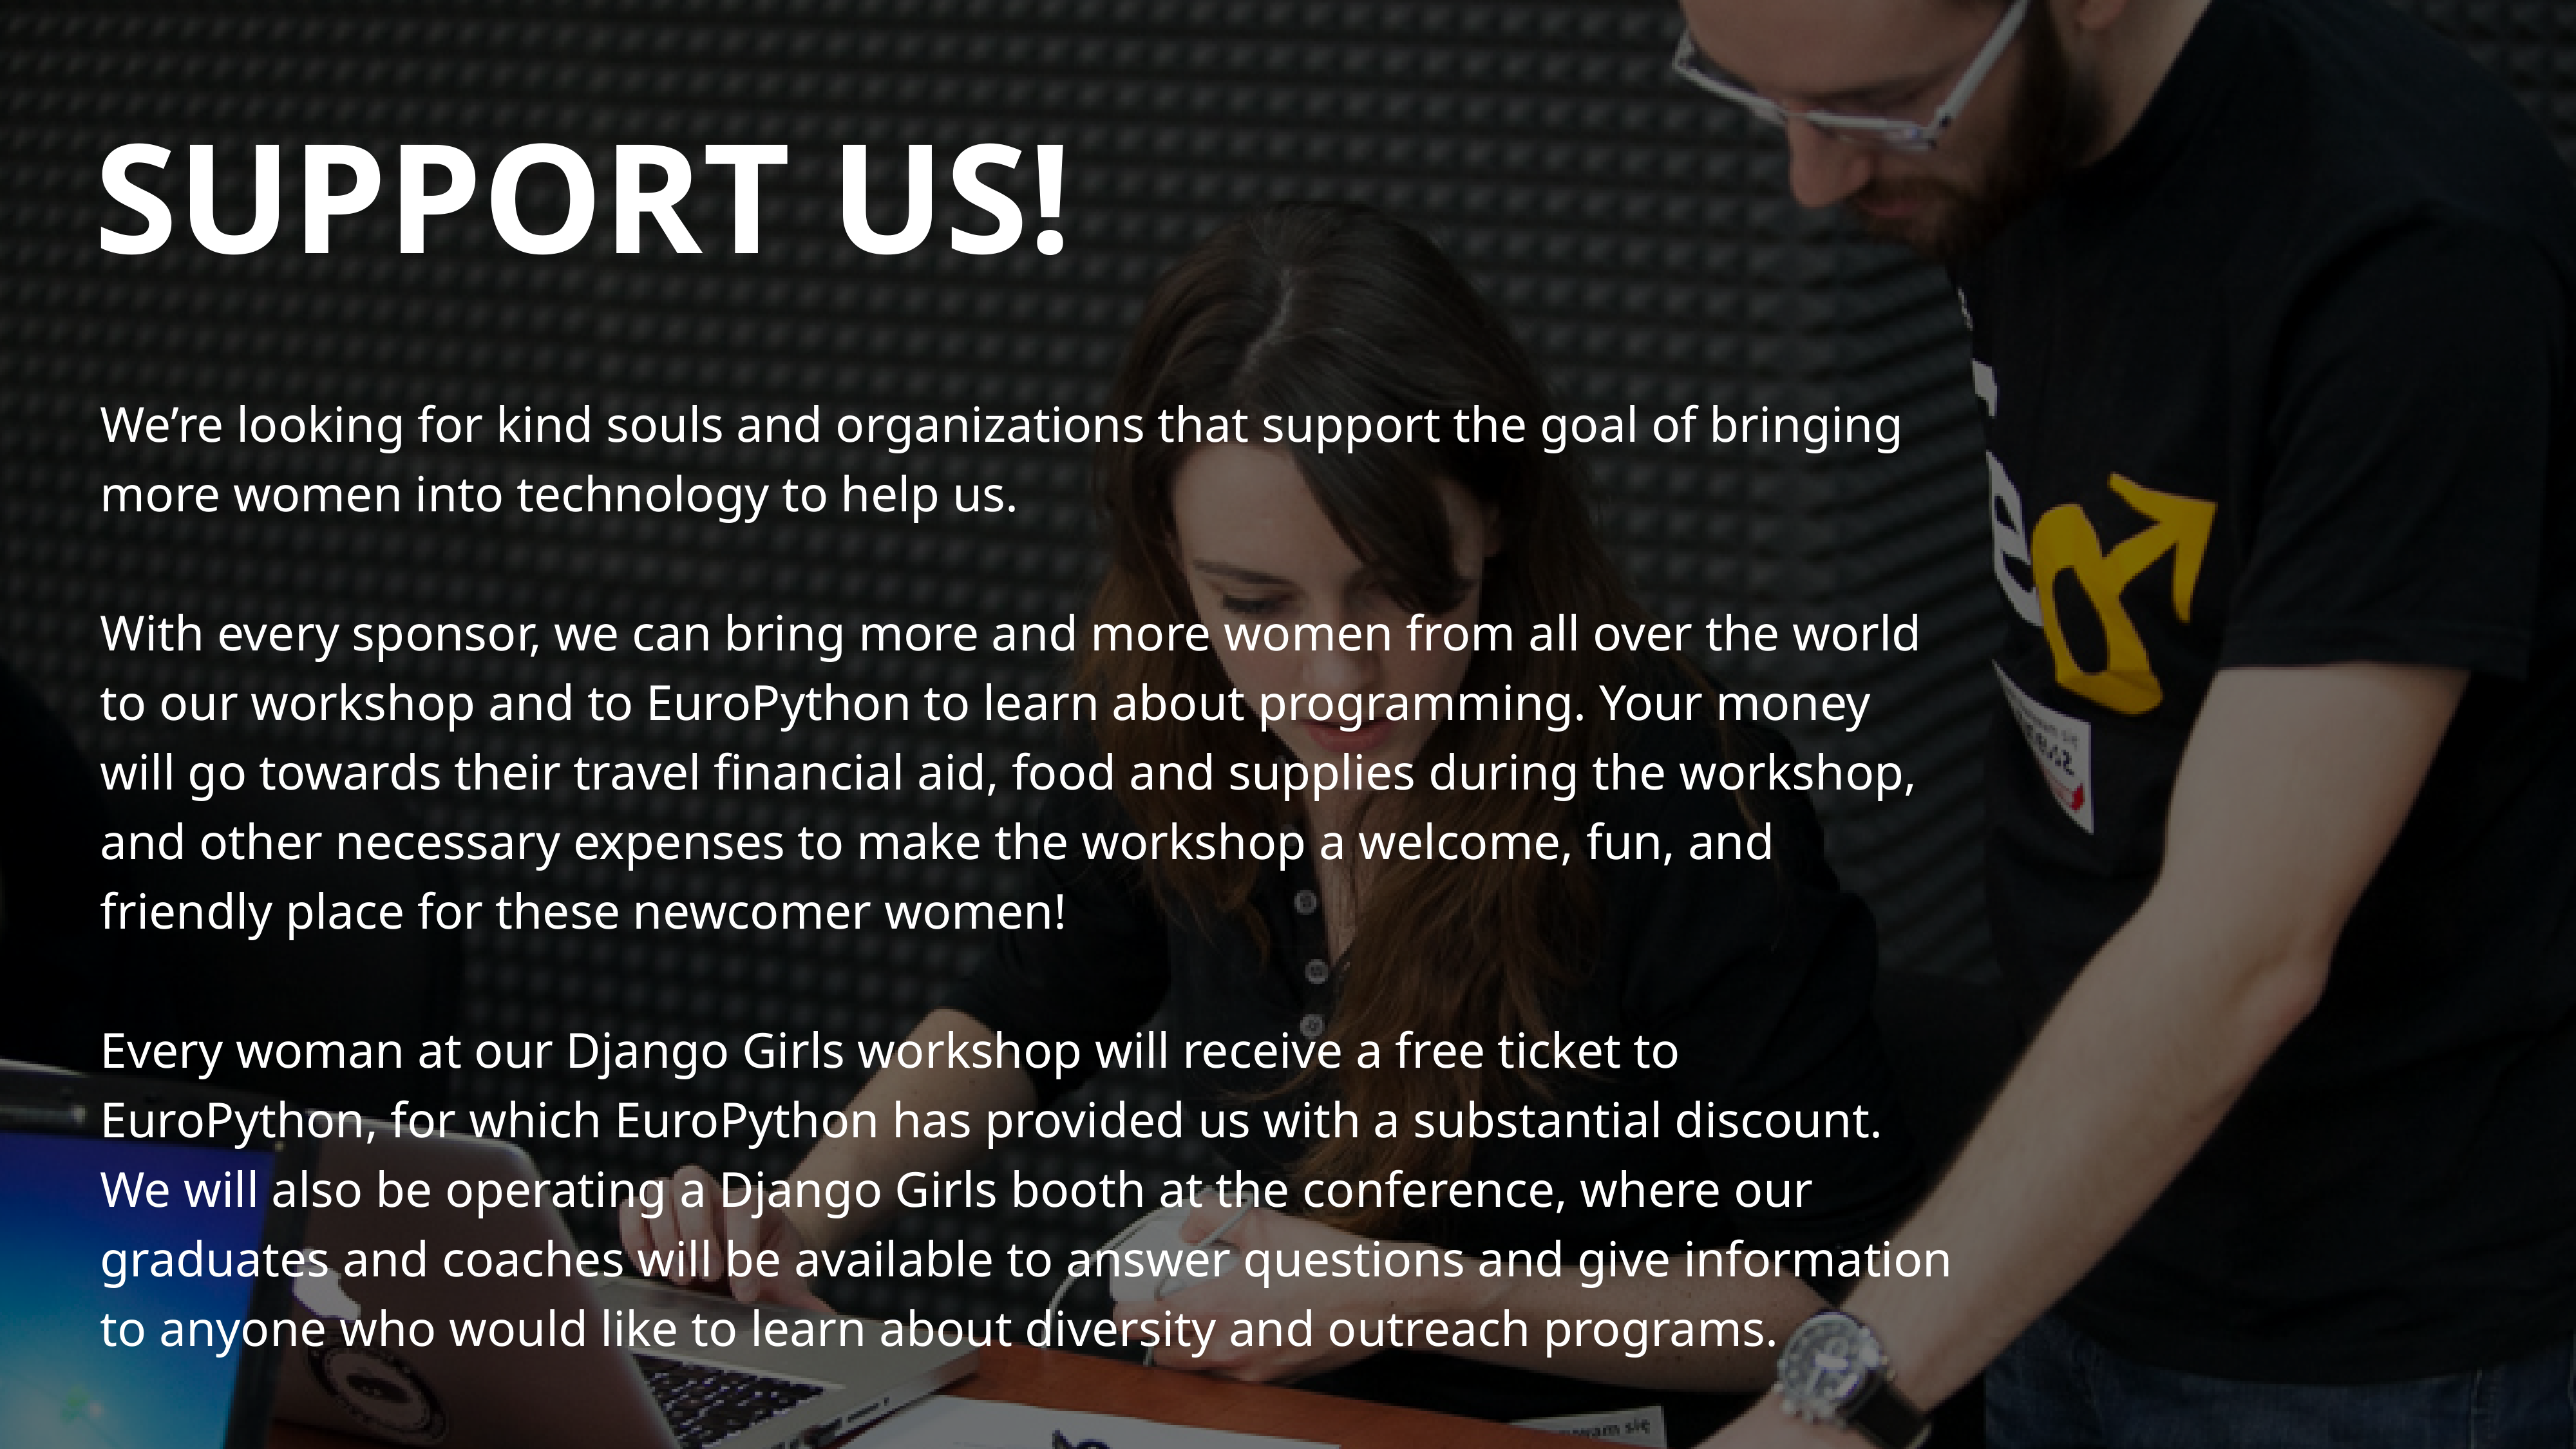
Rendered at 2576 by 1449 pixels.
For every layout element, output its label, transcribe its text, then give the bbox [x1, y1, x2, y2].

title SUPPORT US! [94, 71, 2313, 314]
text_box [0, 0, 2576, 1449]
text_box We’re looking for kind souls and organizations that support the goal of bringing more women into technology to help us. With every sponsor, we can bring more and more women from all over the world to our workshop and to EuroPython to learn about programming. Your money will go towards their travel financial aid, food and supplies during the workshop, and other necessary expenses to make the workshop a welcome, fun, and friendly place for these newcomer women! Every woman at our Django Girls workshop will receive a free ticket to EuroPython, for which EuroPython has provided us with a substantial discount. We will also be operating a Django Girls booth at the conference, where our graduates and coaches will be available to answer questions and give information to anyone who would like to learn about diversity and outreach programs. [95, 377, 1961, 1361]
